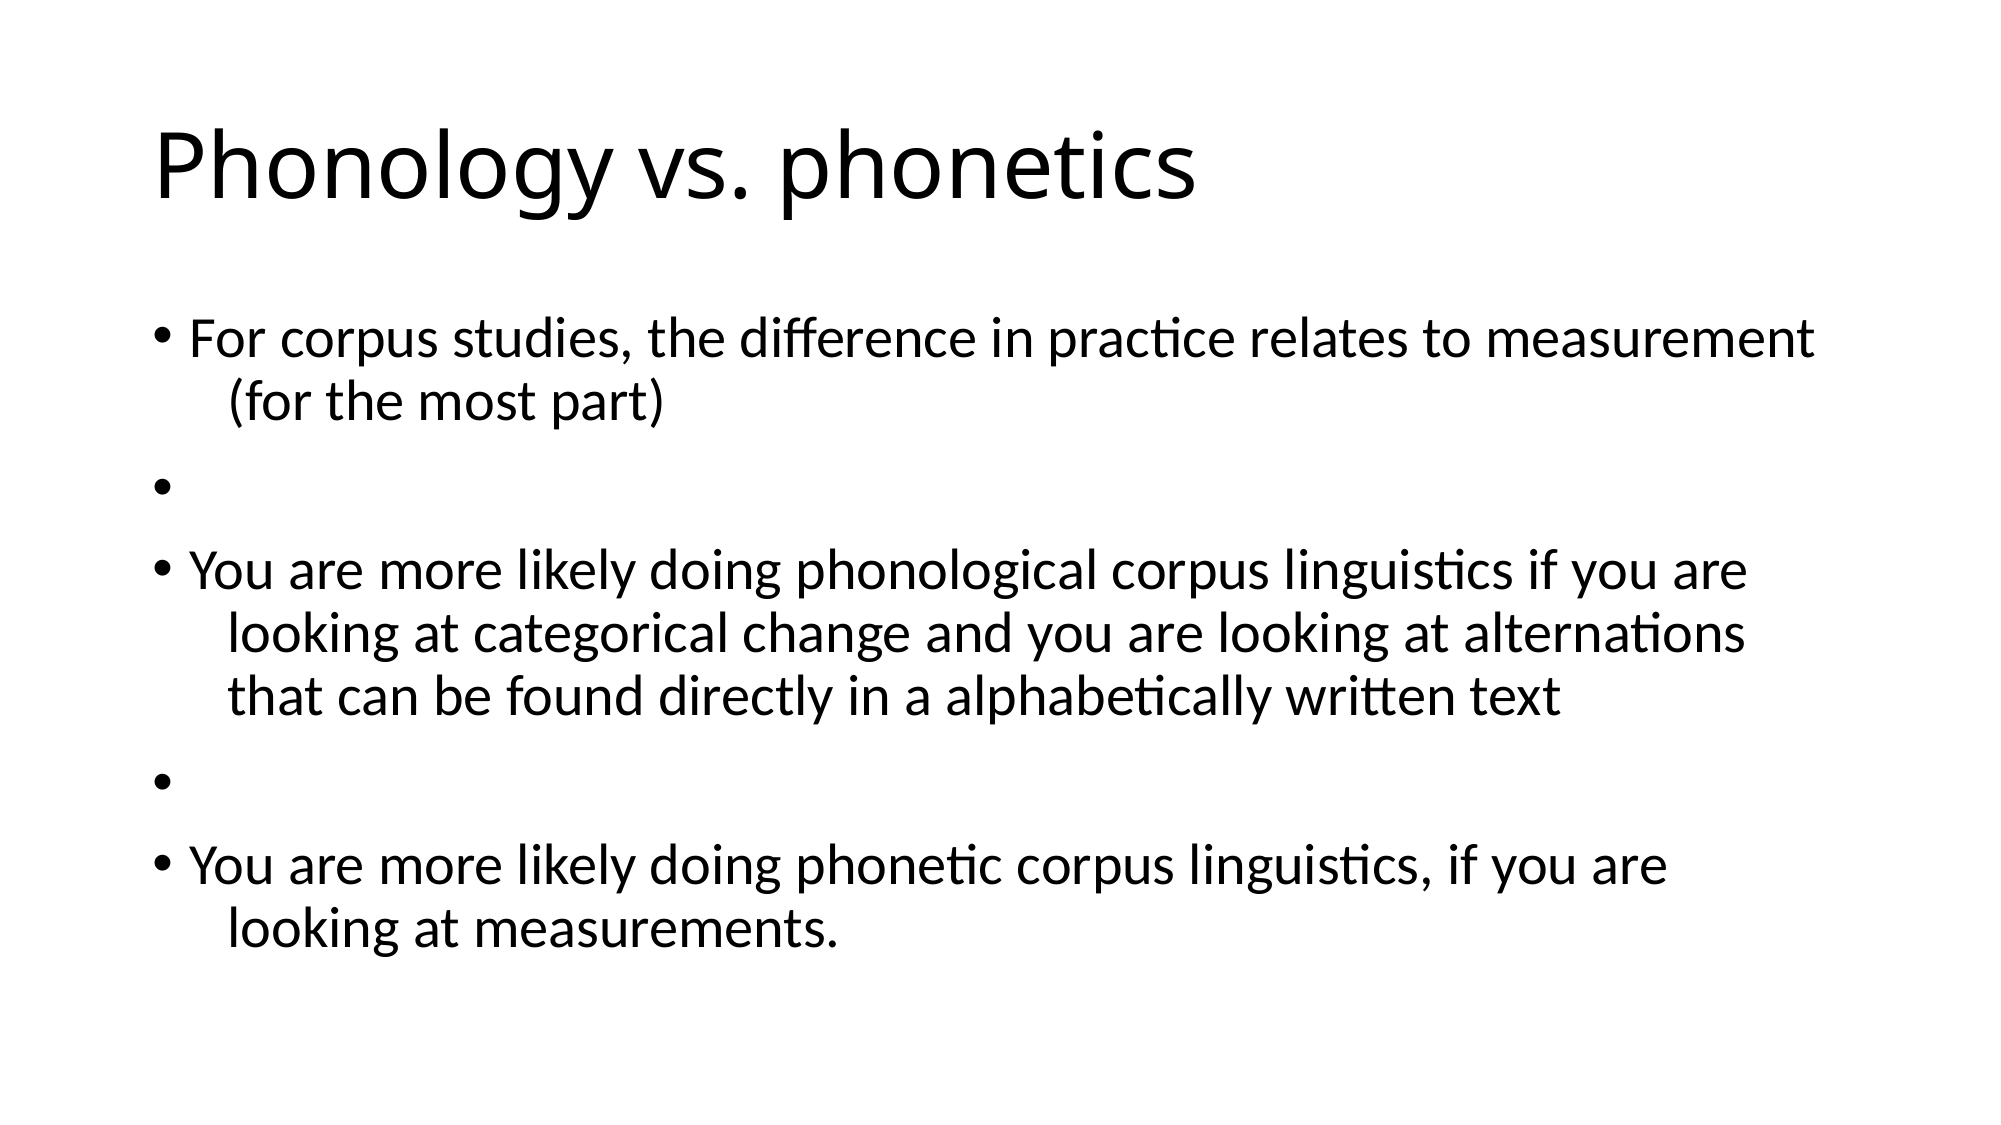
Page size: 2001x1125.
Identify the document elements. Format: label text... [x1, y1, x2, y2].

title Phonology vs. phonetics [137, 59, 1863, 278]
list For corpus studies, the difference in practice relates to measurement (for the most part) You are more likely doing phonological corpus linguistics if you are looking at categorical change and you are looking at alternations that can be found directly in a alphabetically written text You are more likely doing phonetic corpus linguistics, if you are looking at measurements. [137, 299, 1863, 1014]
